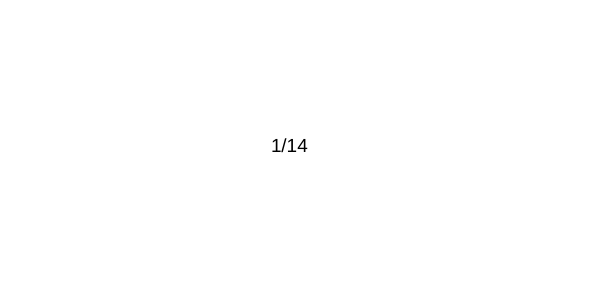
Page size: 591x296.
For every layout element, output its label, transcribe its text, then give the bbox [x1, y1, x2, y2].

subtitle 1/14 [23, 0, 556, 292]
